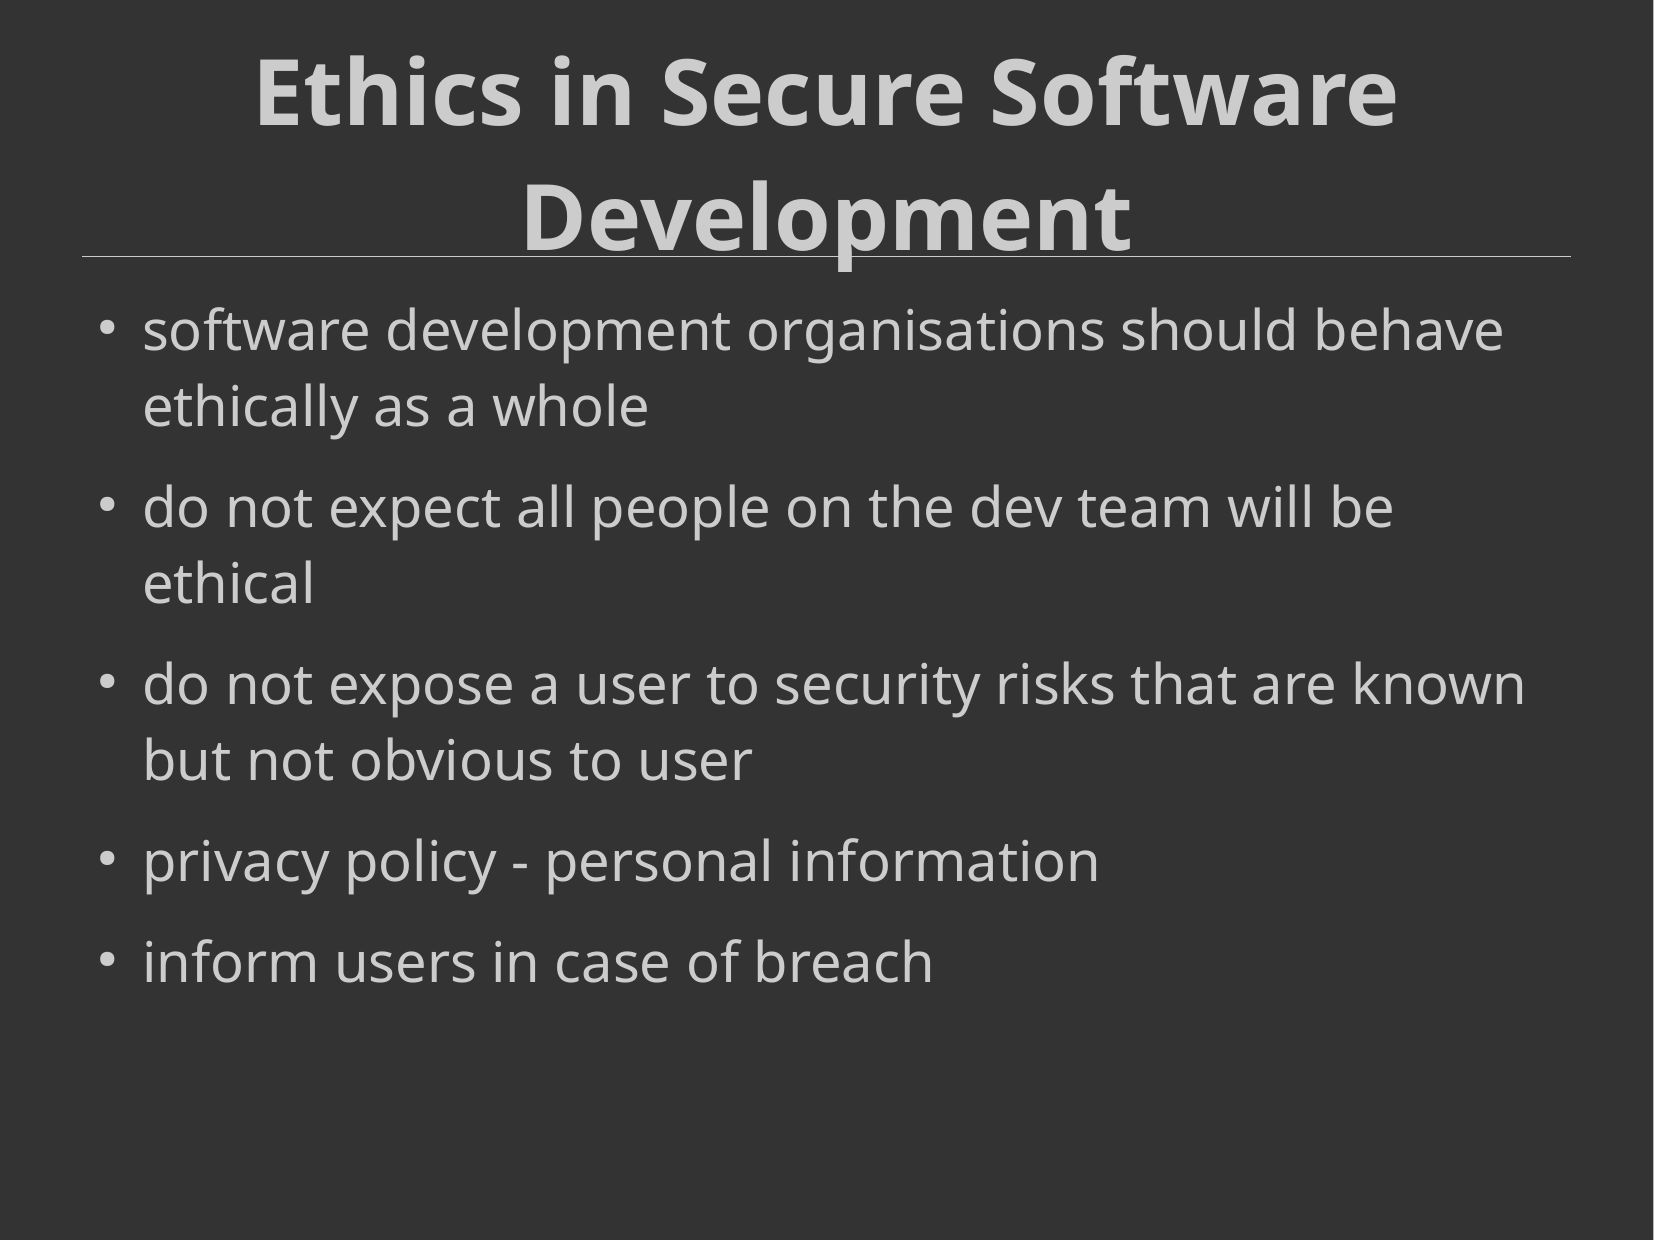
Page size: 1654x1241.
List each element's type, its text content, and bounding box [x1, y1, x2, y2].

list software development organisations should behave ethically as a whole do not expect all people on the dev team will be ethical do not expose a user to security risks that are known but not obvious to user privacy policy - personal information inform users in case of breach [82, 290, 1571, 1010]
title Ethics in Secure Software Development [82, 45, 1571, 260]
